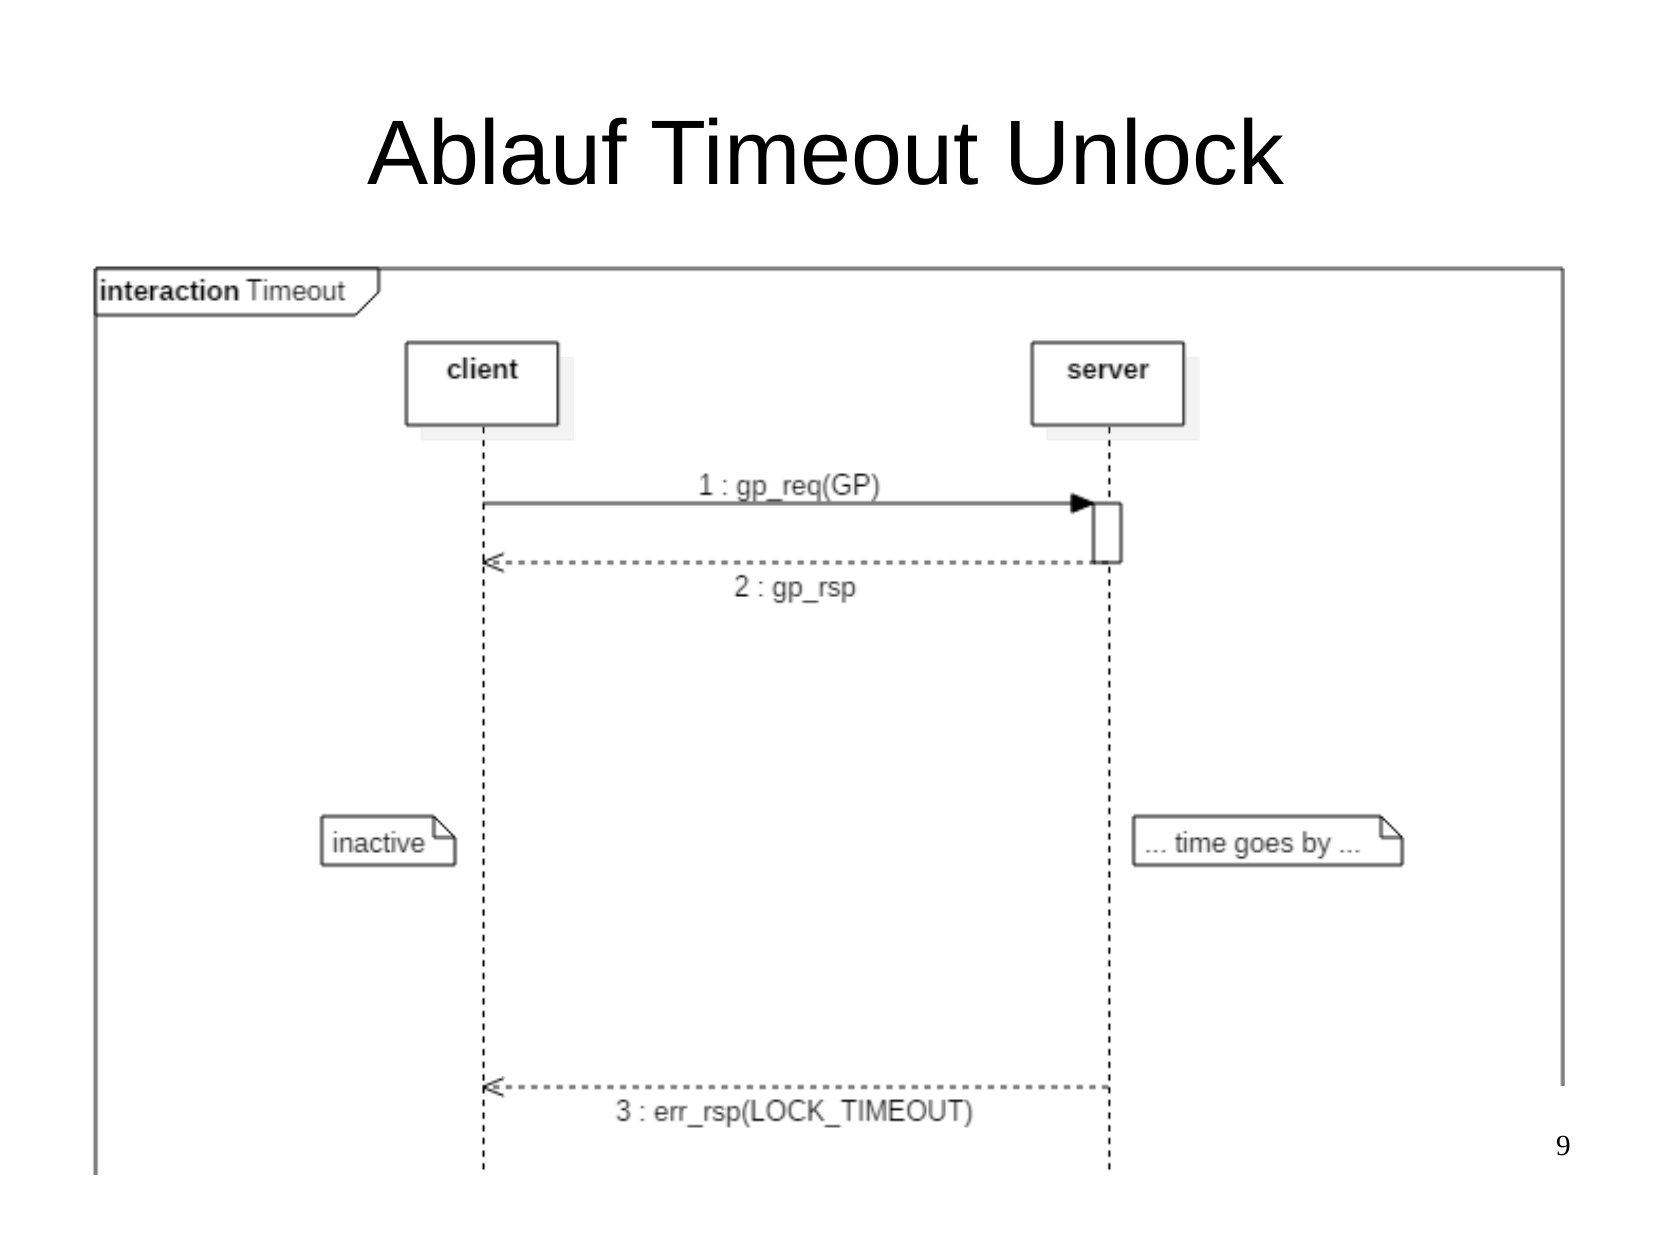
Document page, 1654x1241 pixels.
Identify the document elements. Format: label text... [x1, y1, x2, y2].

picture [88, 257, 1565, 1175]
title Ablauf Timeout Unlock [82, 49, 1571, 257]
text_box [1511, 1086, 1630, 1193]
text_box 9 [1541, 1122, 1586, 1170]
